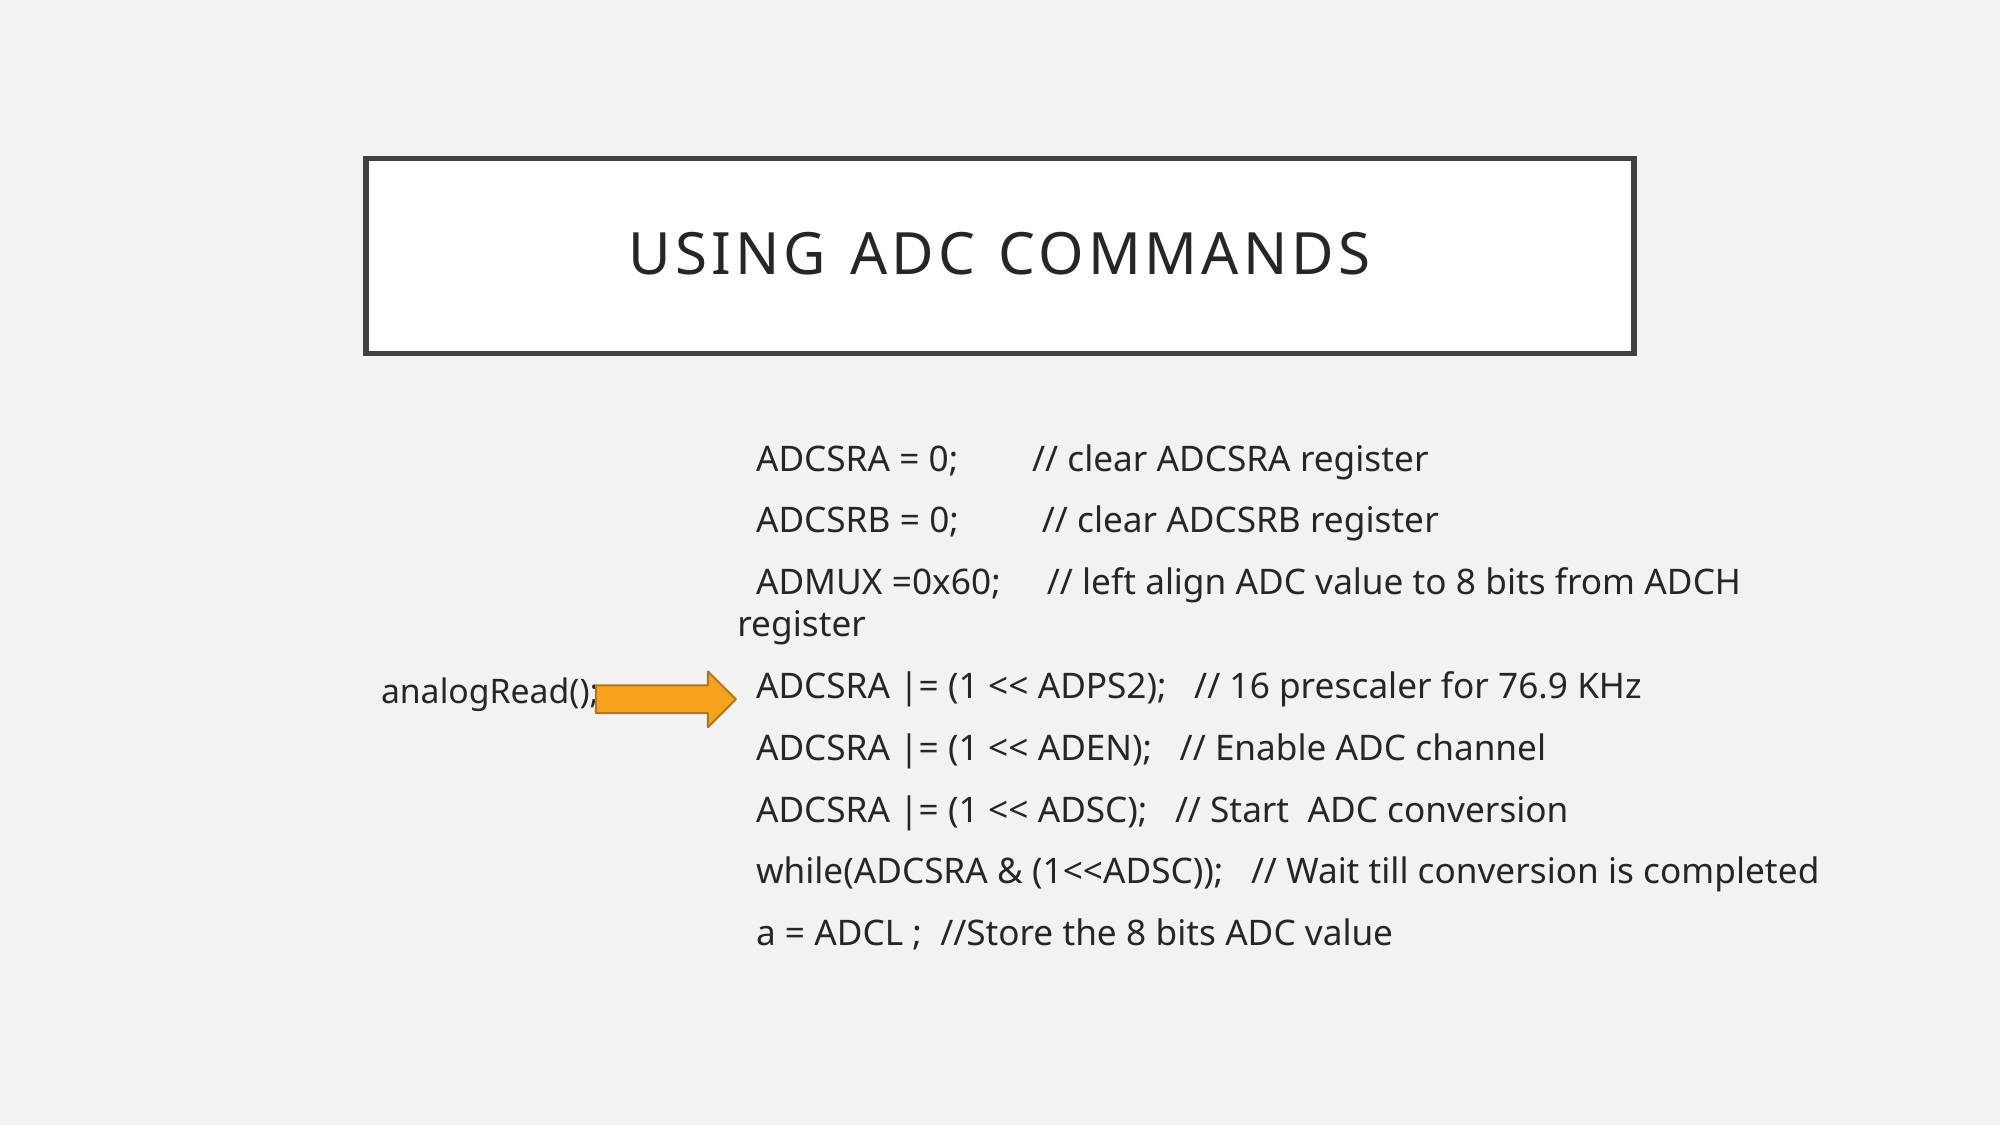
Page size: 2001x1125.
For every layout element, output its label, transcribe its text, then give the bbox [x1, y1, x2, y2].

list ADCSRA = 0; // clear ADCSRA register ADCSRB = 0; // clear ADCSRB register ADMUX =0x60; // left align ADC value to 8 bits from ADCH register ADCSRA |= (1 << ADPS2); // 16 prescaler for 76.9 KHz ADCSRA |= (1 << ADEN); // Enable ADC channel ADCSRA |= (1 << ADSC); // Start ADC conversion while(ADCSRA & (1<<ADSC)); // Wait till conversion is completed a = ADCL ; //Store the 8 bits ADC value [722, 428, 1864, 971]
text_box [595, 671, 736, 728]
text_box analogRead(); [366, 662, 617, 728]
title Using adc commands [366, 158, 1634, 354]
